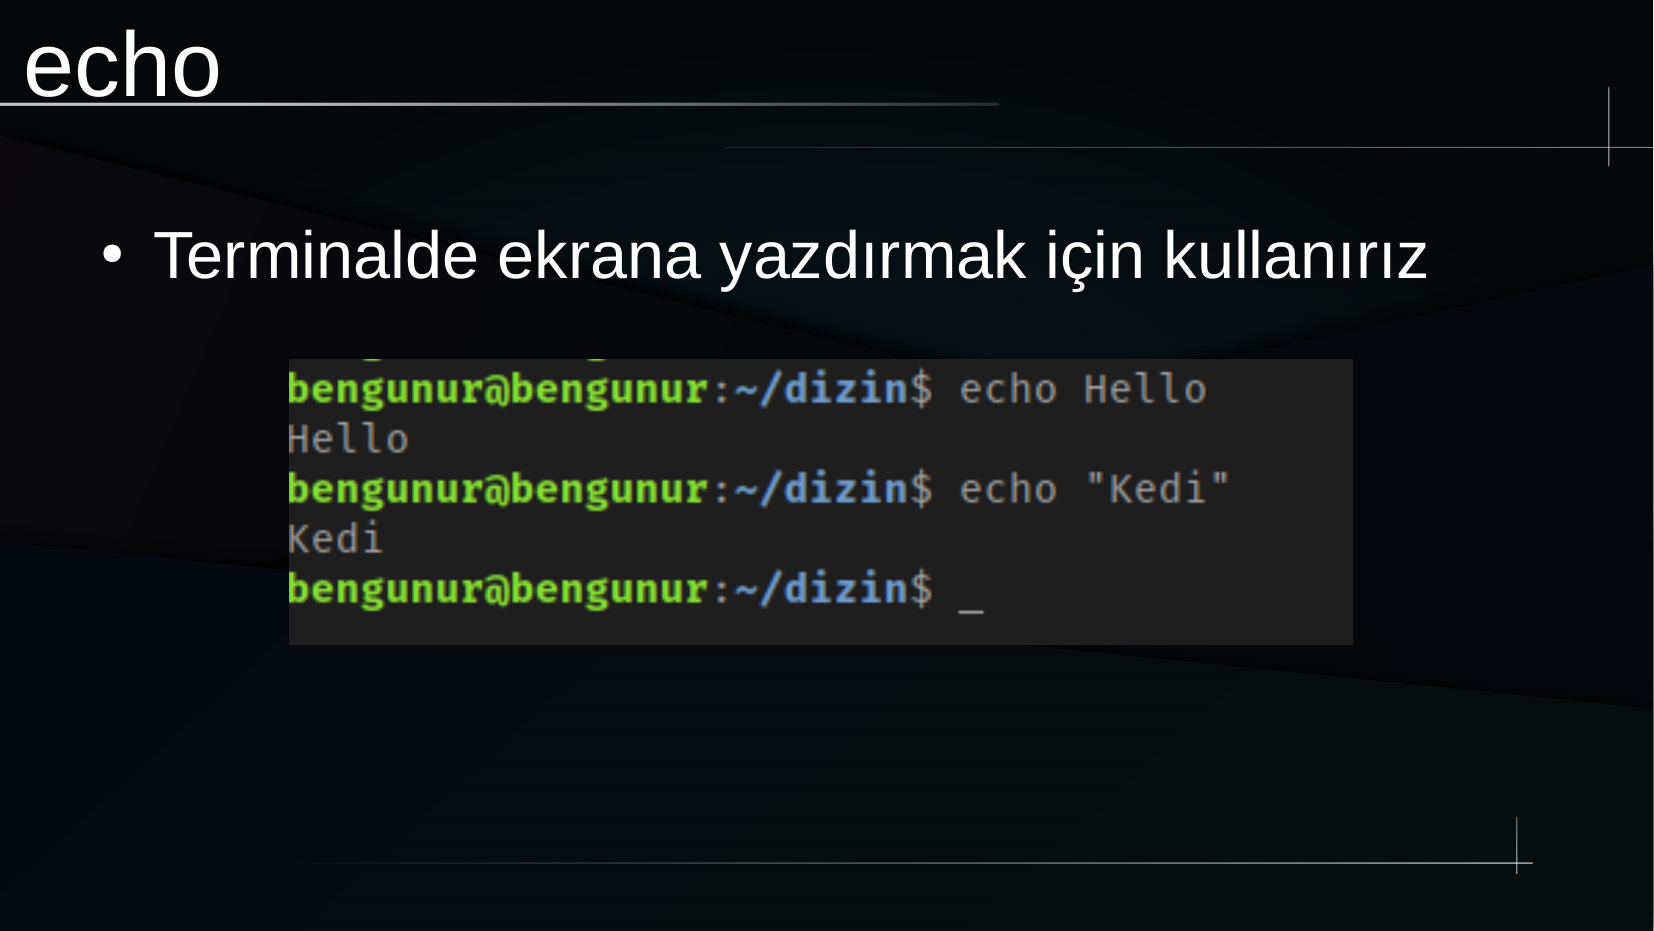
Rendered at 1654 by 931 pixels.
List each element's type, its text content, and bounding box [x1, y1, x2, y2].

picture [0, 0, 1654, 931]
list Terminalde ekrana yazdırmak için kullanırız [82, 217, 1571, 758]
title echo [23, 11, 1589, 119]
